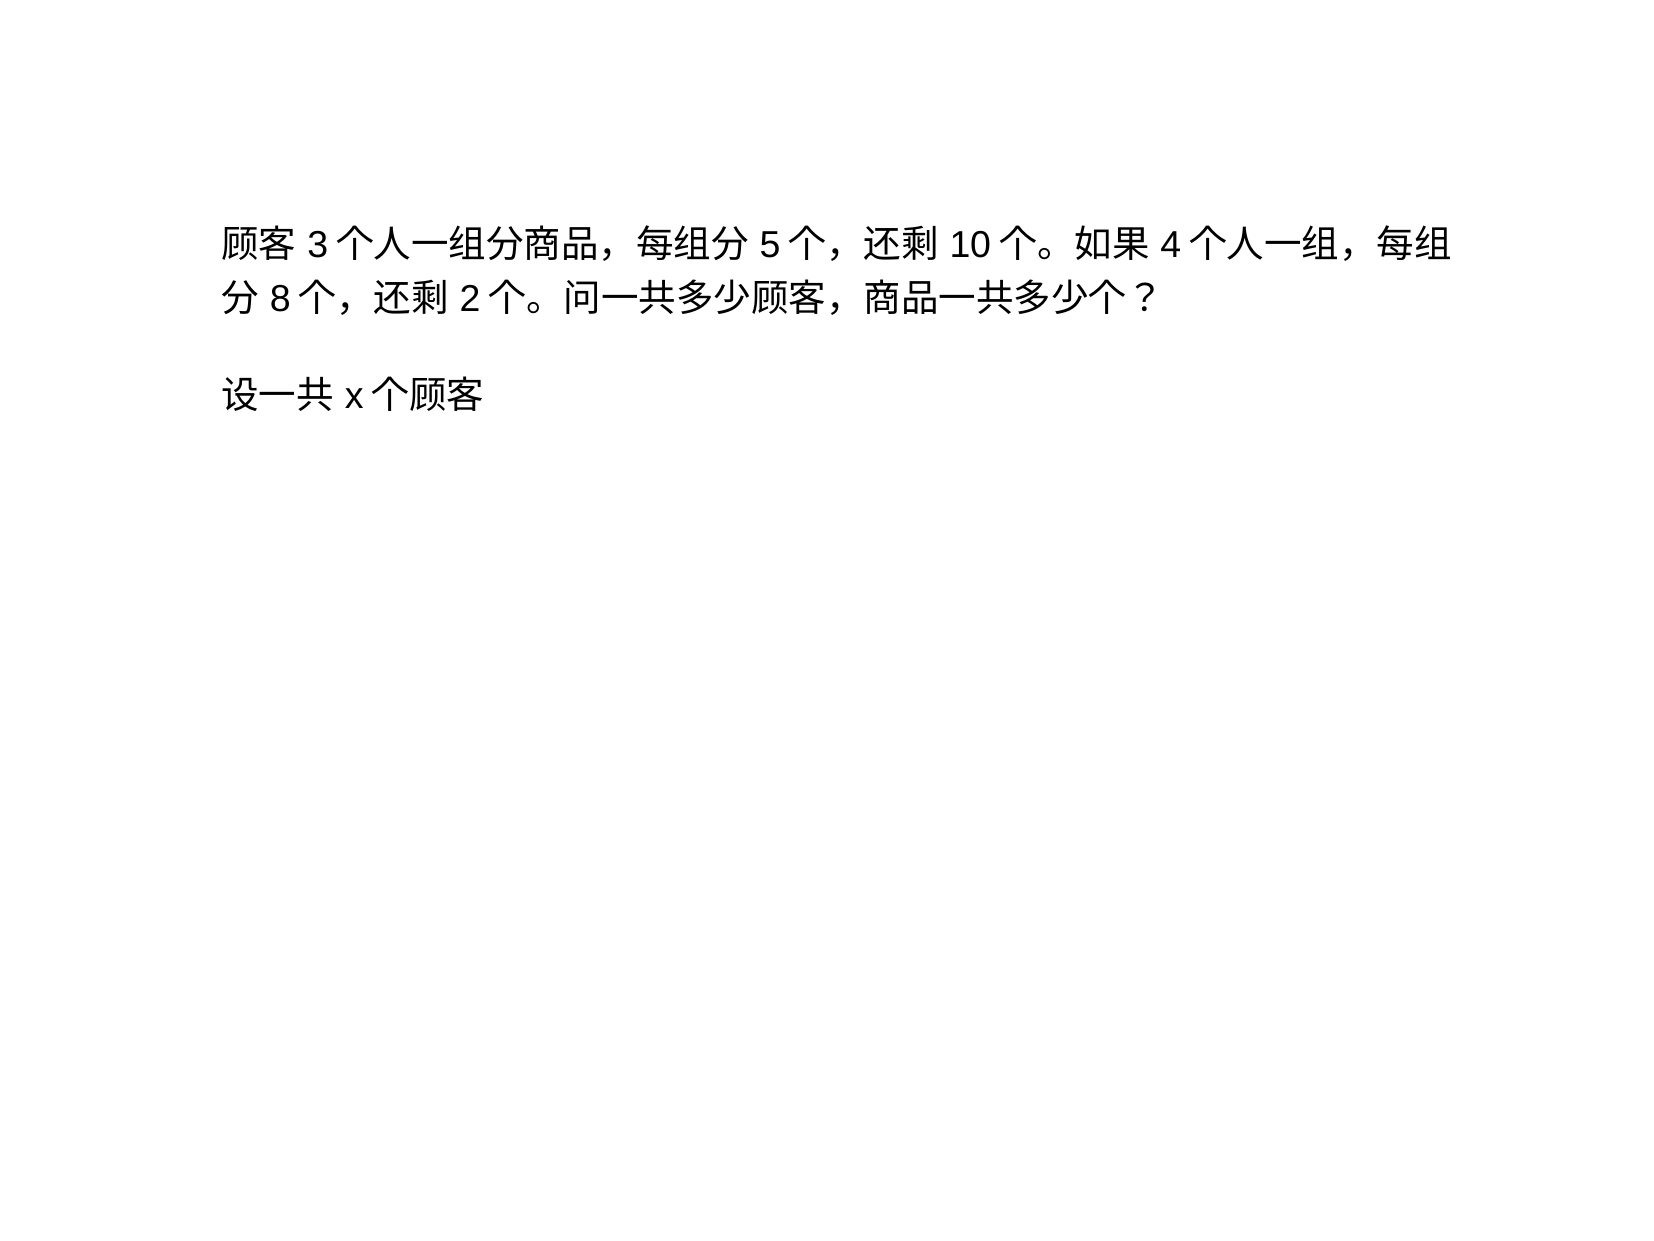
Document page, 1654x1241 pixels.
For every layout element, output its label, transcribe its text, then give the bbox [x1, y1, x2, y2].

text_box 顾客3个人一组分商品，每组分5个，还剩10个。如果4个人一组，每组分8个，还剩2个。问一共多少顾客，商品一共多少个？ 设一共x个顾客 [206, 206, 1477, 474]
